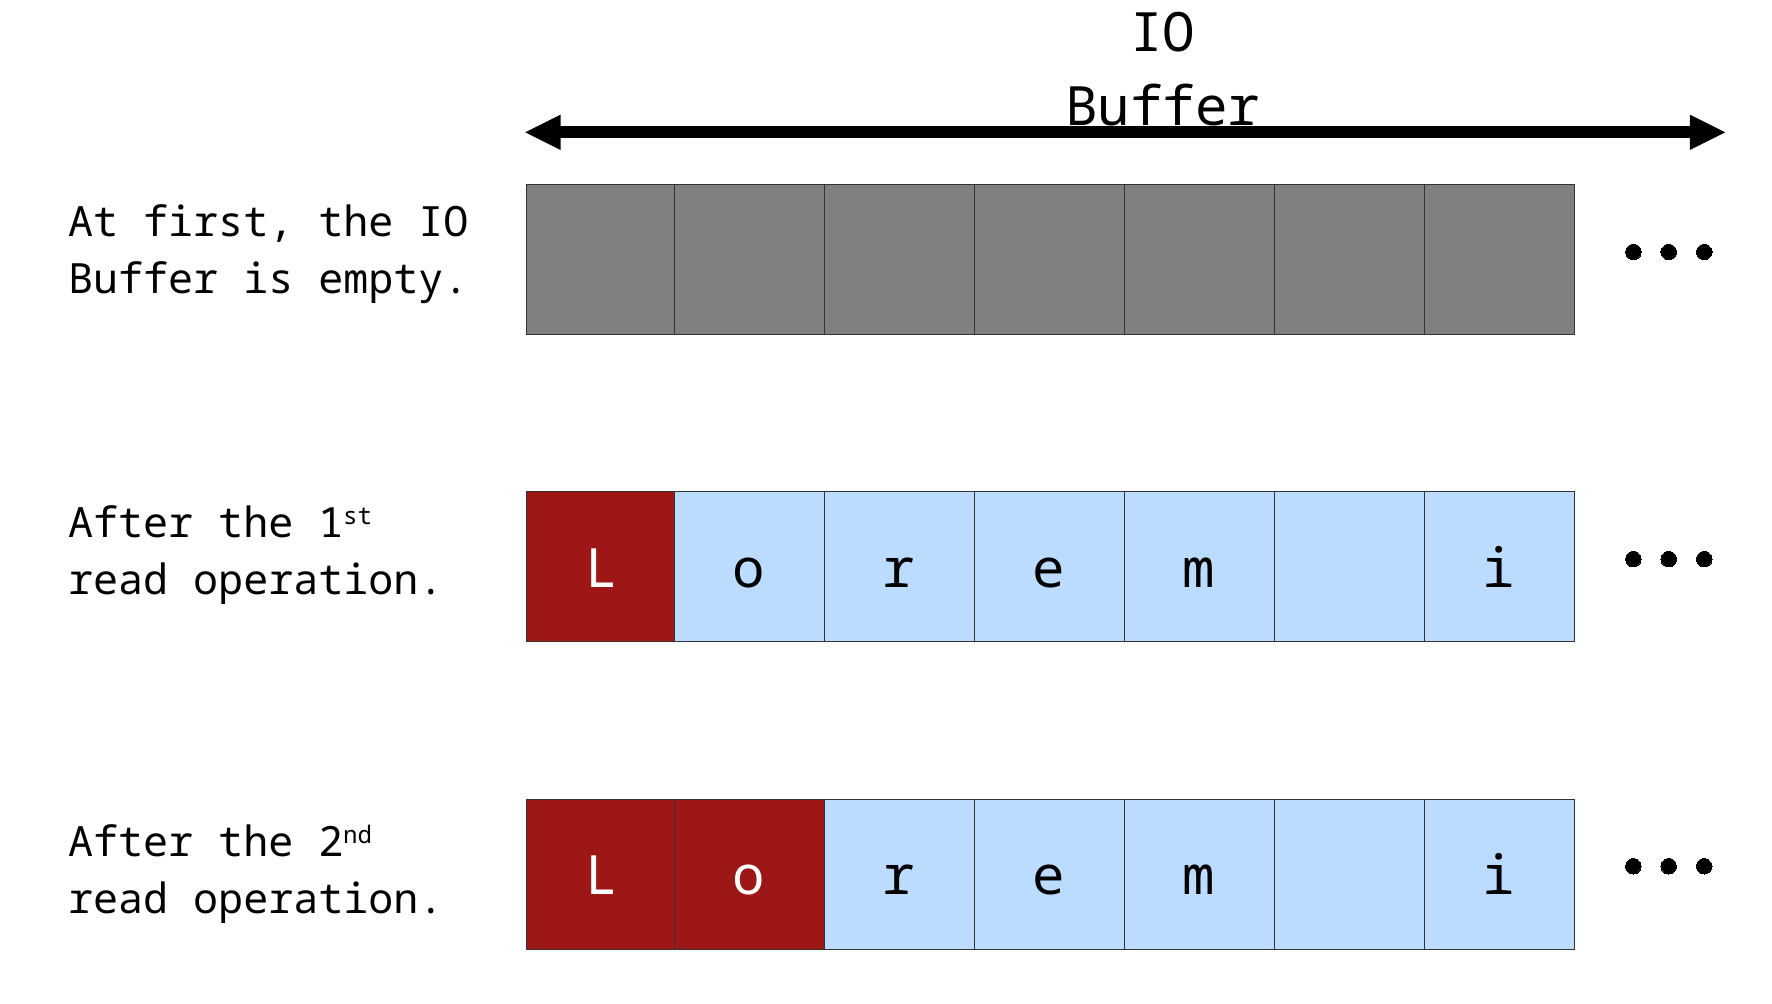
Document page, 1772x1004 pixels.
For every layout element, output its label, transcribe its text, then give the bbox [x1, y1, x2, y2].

text_box e [974, 799, 1124, 950]
text_box [1696, 244, 1713, 260]
text_box [1660, 858, 1677, 875]
text_box [1660, 244, 1677, 260]
text_box [1696, 551, 1713, 567]
text_box r [824, 491, 974, 642]
text_box L [526, 491, 674, 642]
text_box e [974, 491, 1124, 642]
text_box [1274, 799, 1424, 950]
text_box m [1124, 799, 1274, 950]
text_box i [1424, 799, 1575, 950]
text_box [526, 184, 1575, 335]
text_box [1696, 858, 1713, 875]
text_box After the 2nd read operation. [53, 803, 504, 935]
text_box o [674, 799, 824, 950]
text_box After the 1st read operation. [53, 484, 504, 616]
text_box L [526, 799, 674, 950]
text_box IO Buffer [1012, 31, 1313, 104]
text_box [1625, 551, 1642, 567]
text_box r [824, 799, 974, 950]
text_box [1274, 491, 1424, 642]
text_box [1625, 858, 1642, 875]
text_box [1625, 244, 1642, 260]
text_box m [1124, 491, 1274, 642]
text_box [1660, 551, 1677, 567]
text_box o [674, 491, 824, 642]
text_box i [1424, 491, 1575, 642]
text_box At first, the IO Buffer is empty. [53, 182, 504, 314]
